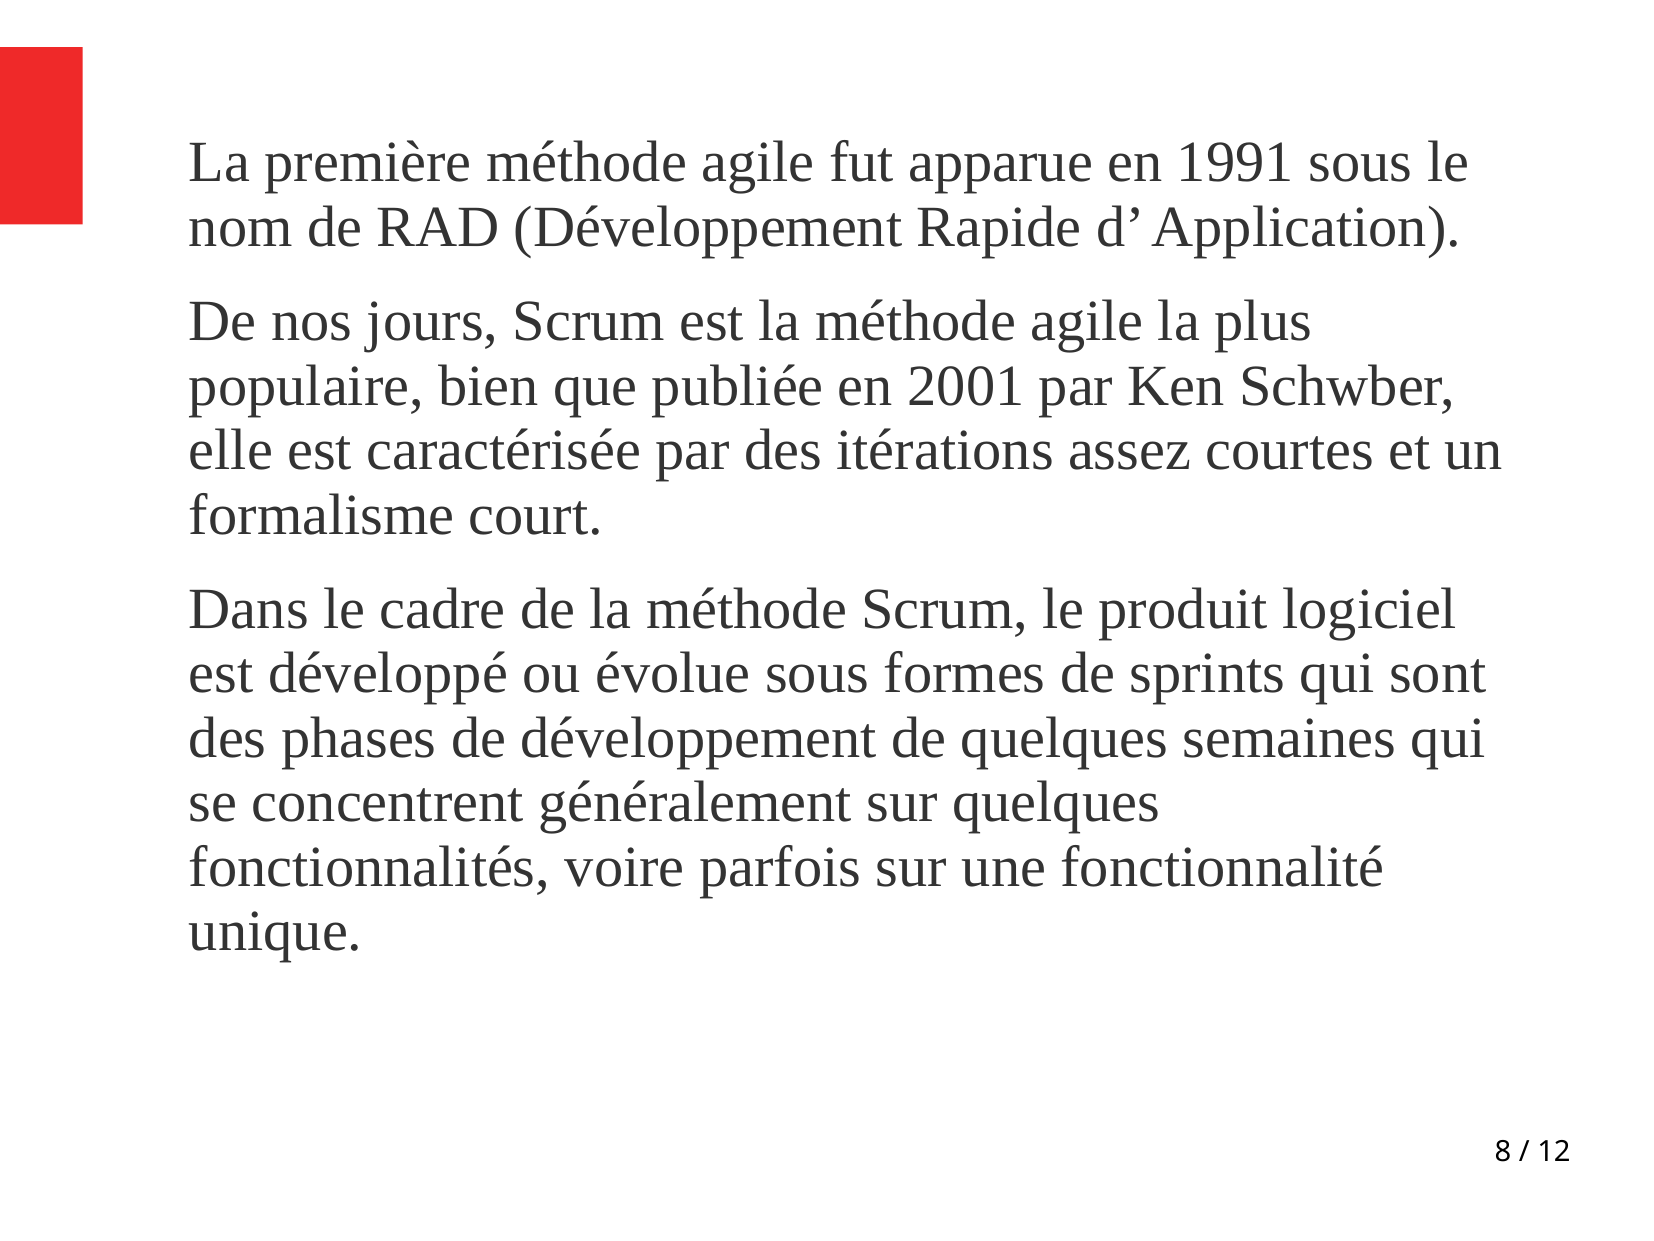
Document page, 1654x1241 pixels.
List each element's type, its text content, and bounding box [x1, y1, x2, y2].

list La première méthode agile fut apparue en 1991 sous le nom de RAD (Développement Rapide d’ Application). De nos jours, Scrum est la méthode agile la plus populaire, bien que publiée en 2001 par Ken Schwber, elle est caractérisée par des itérations assez courtes et un formalisme court. Dans le cadre de la méthode Scrum, le produit logiciel est développé ou évolue sous formes de sprints qui sont des phases de développement de quelques semaines qui se concentrent généralement sur quelques fonctionnalités, voire parfois sur une fonctionnalité unique. [118, 129, 1536, 1074]
